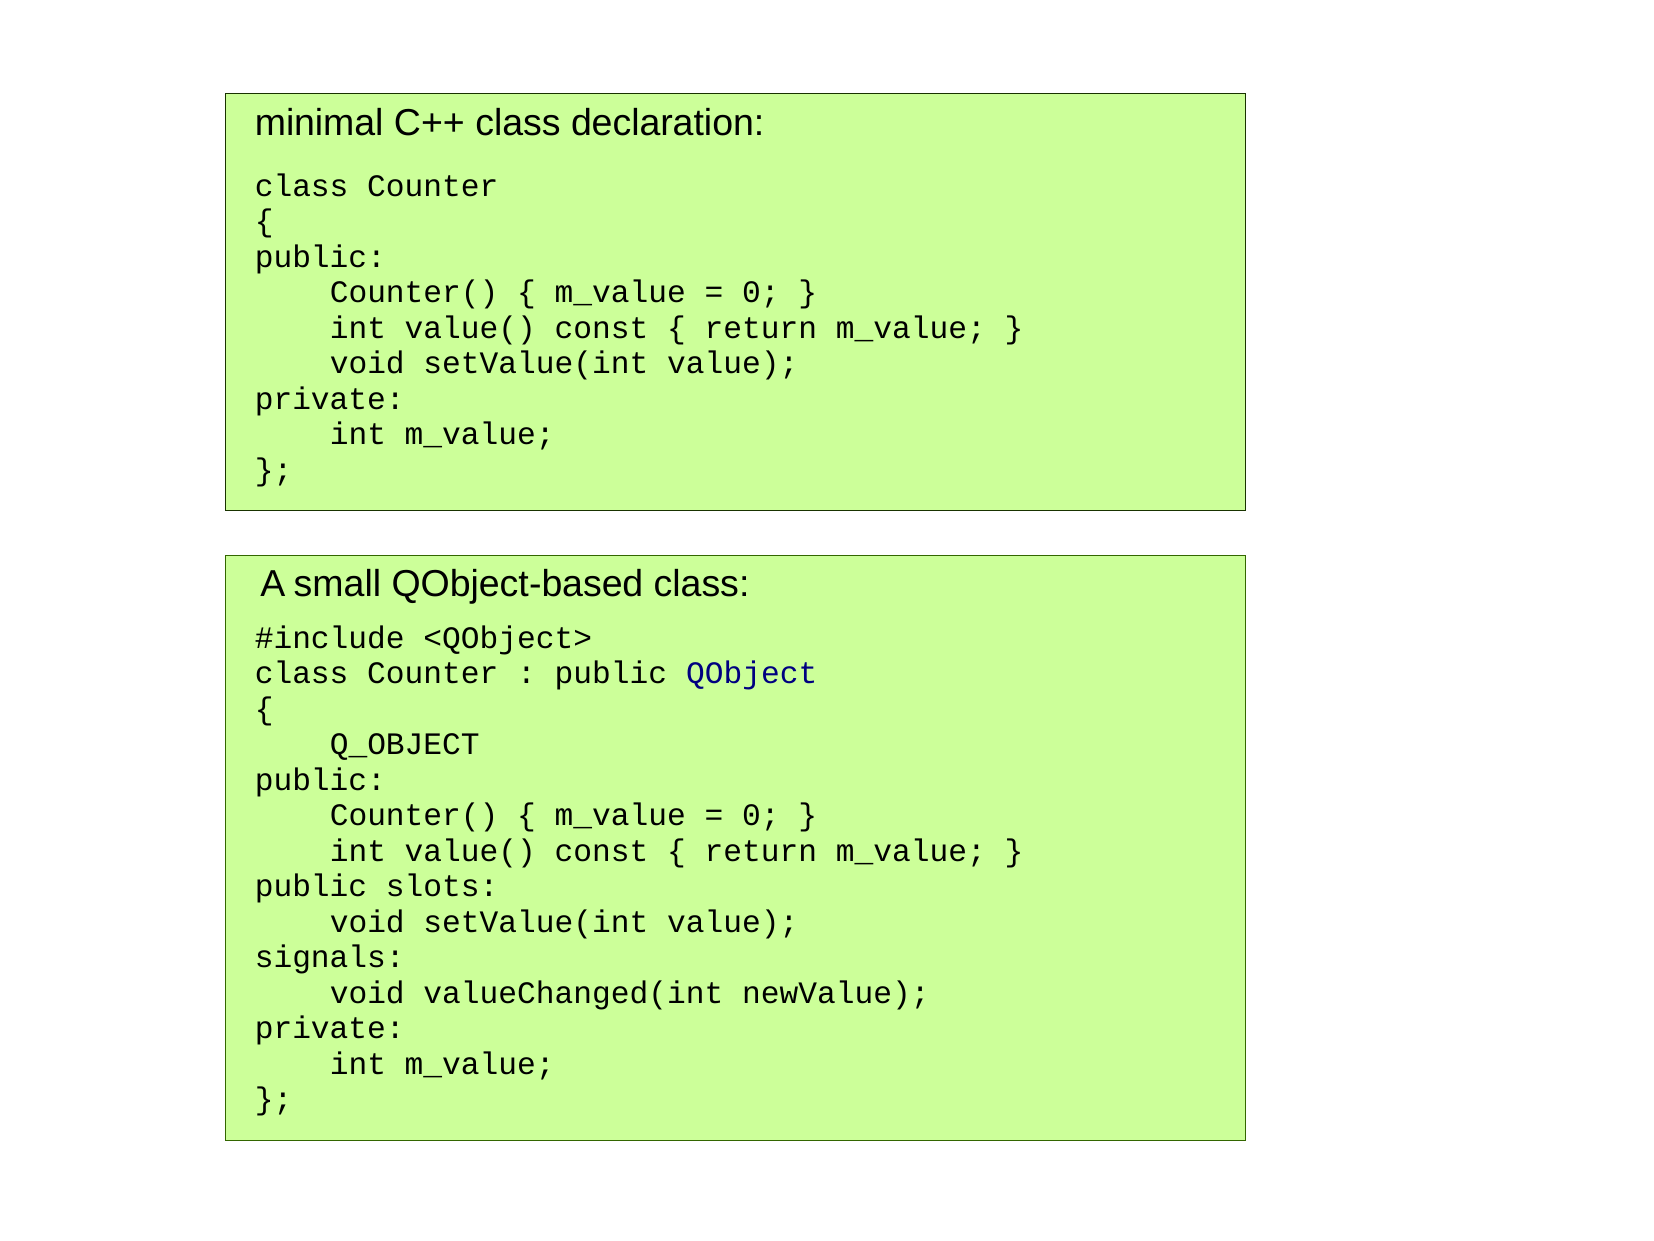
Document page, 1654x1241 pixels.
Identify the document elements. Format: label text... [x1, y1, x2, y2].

text_box A small QObject-based class: [245, 555, 766, 612]
text_box [225, 93, 1246, 511]
text_box [225, 555, 1246, 1141]
text_box #include <QObject> class Counter : public QObject { Q_OBJECT public: Counter() { m_value = 0; } int value() const { return m_value; } public slots: void setValue(int value); signals: void valueChanged(int newValue); private: int m_value; }; [240, 615, 1110, 1124]
text_box minimal C++ class declaration: [240, 93, 781, 151]
text_box class Counter { public: Counter() { m_value = 0; } int value() const { return m_value; } void setValue(int value); private: int m_value; }; [240, 162, 1336, 496]
